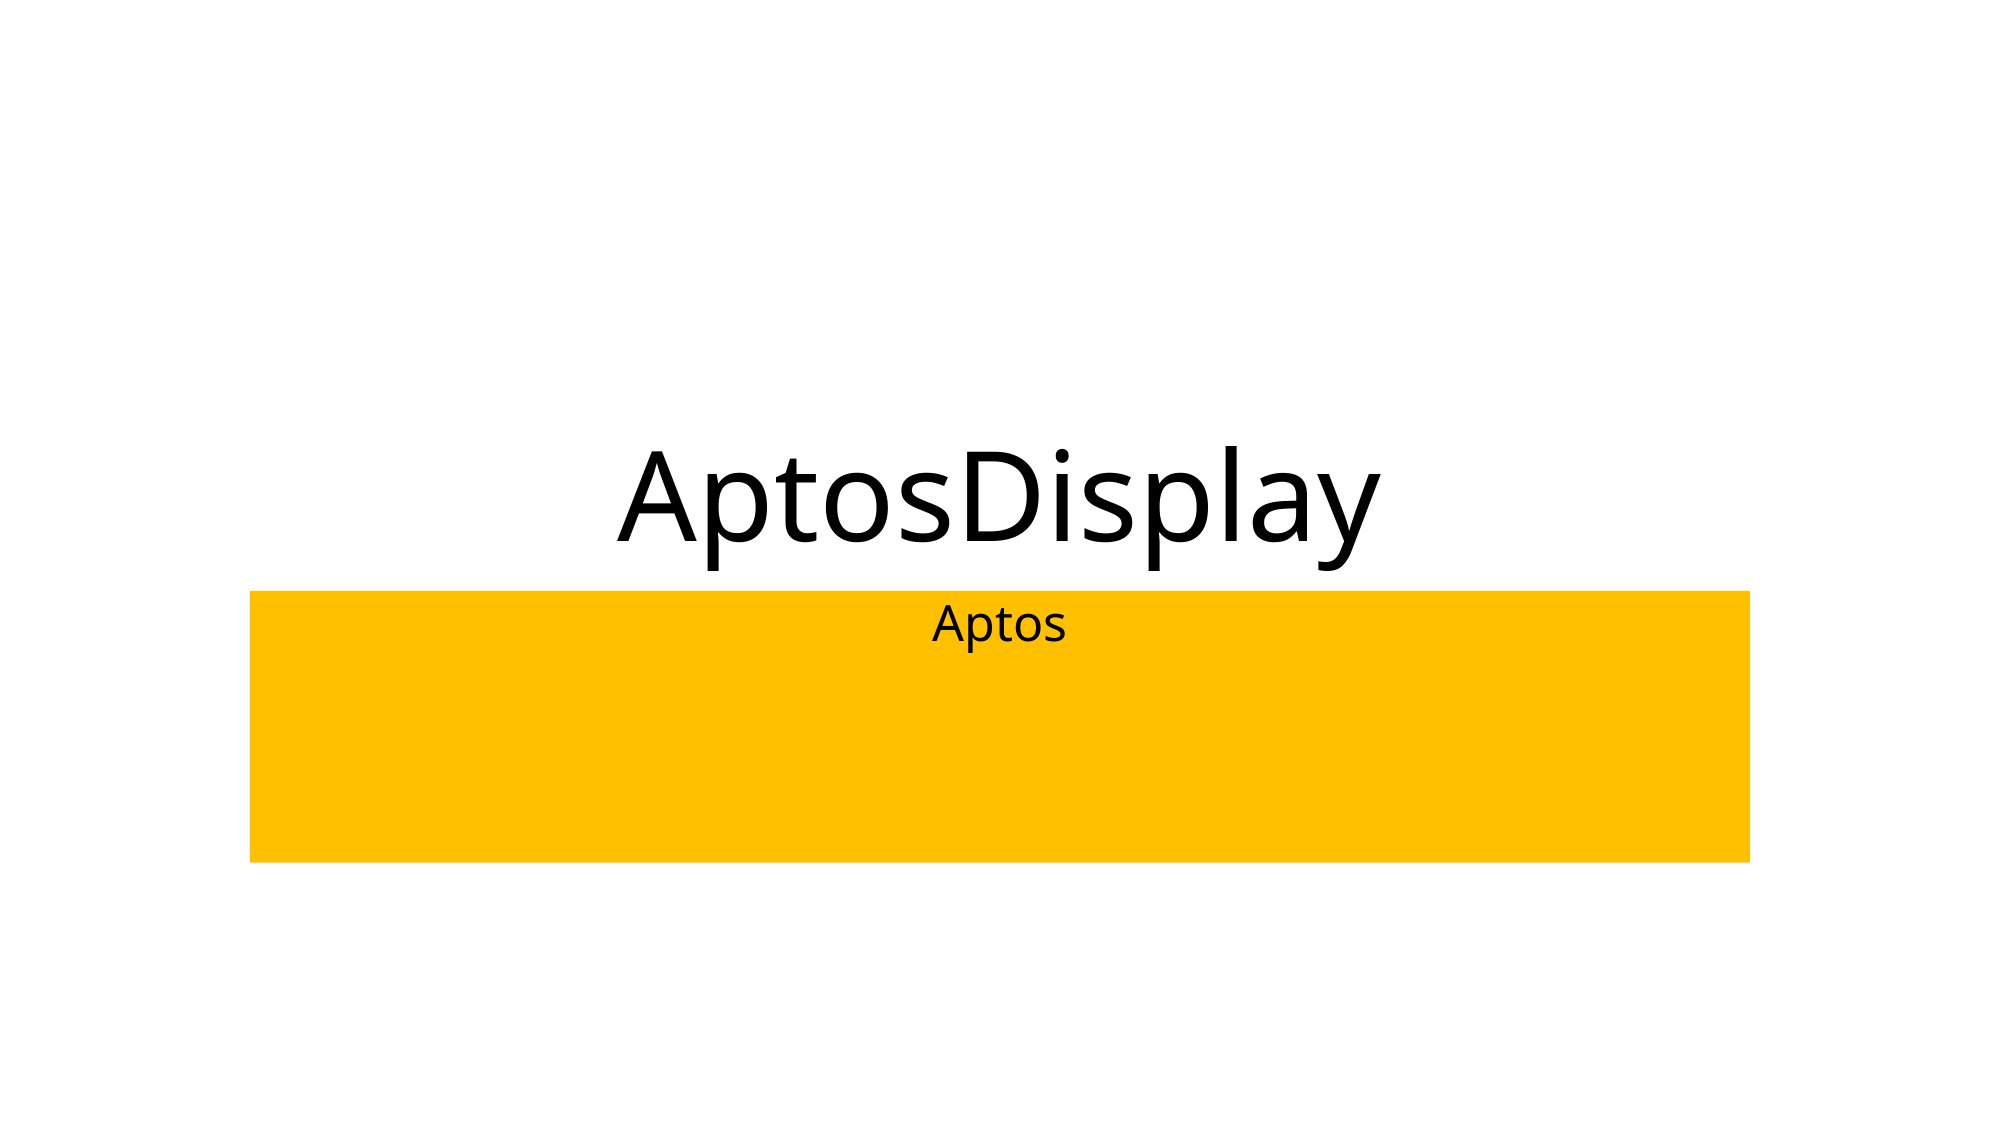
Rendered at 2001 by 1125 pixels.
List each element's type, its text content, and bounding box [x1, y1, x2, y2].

subtitle Aptos [249, 590, 1750, 863]
title AptosDisplay [249, 184, 1750, 576]
